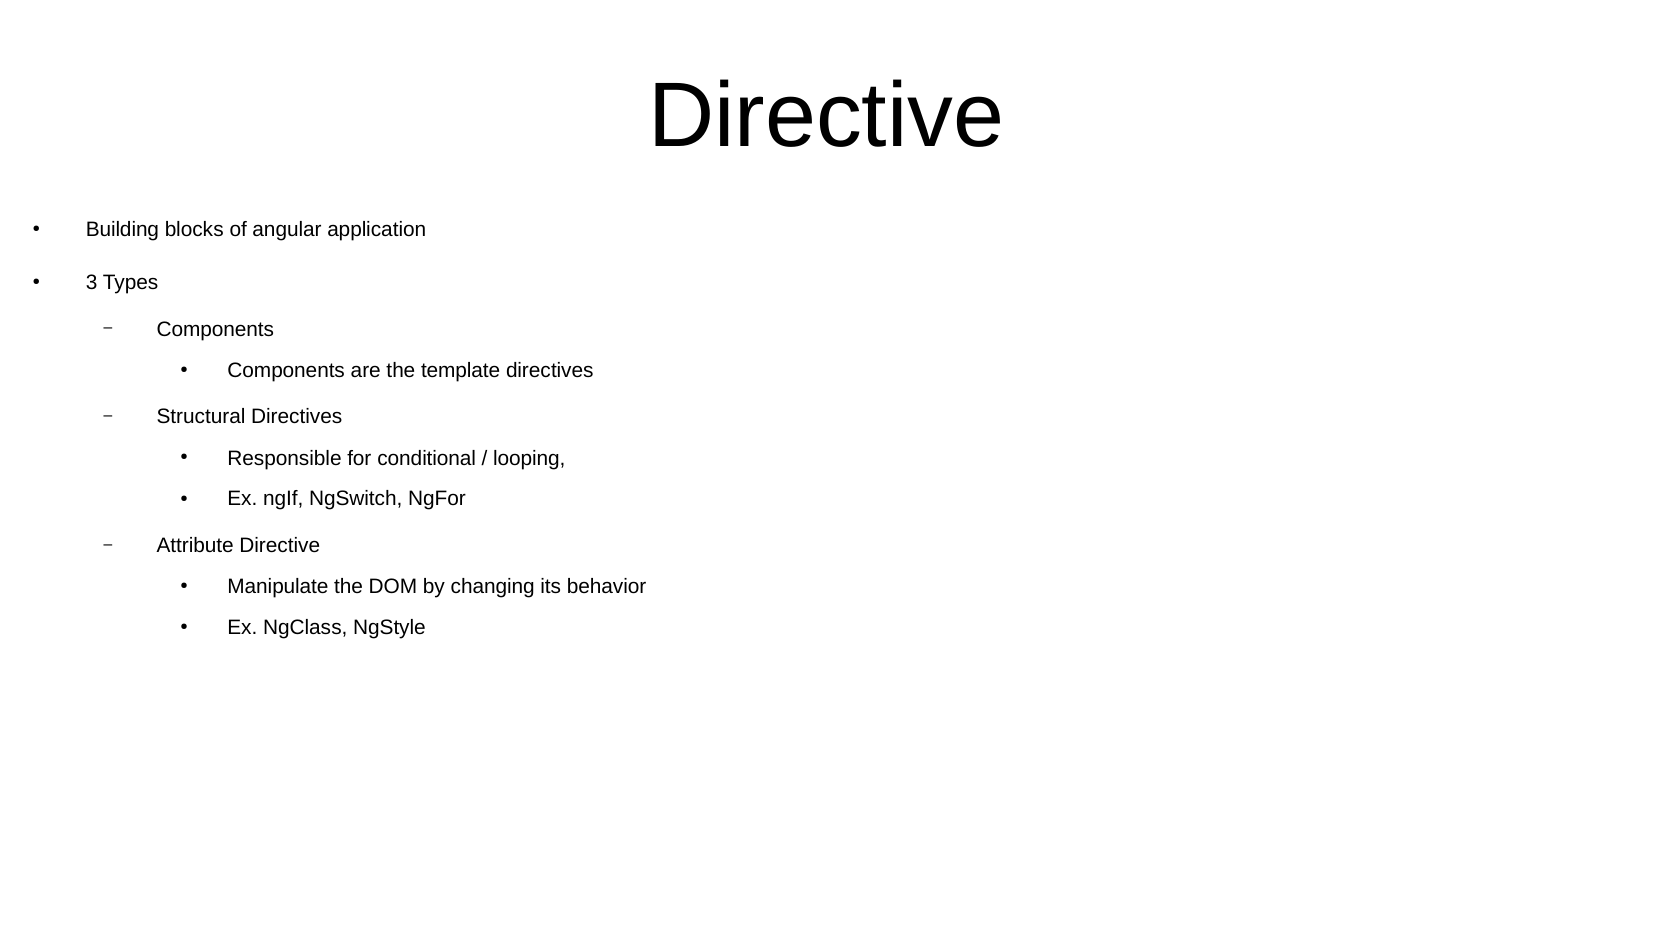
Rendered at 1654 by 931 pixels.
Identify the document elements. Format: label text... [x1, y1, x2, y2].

title Directive [82, 37, 1571, 193]
list Building blocks of angular application 3 Types Components Components are the template directives Structural Directives Responsible for conditional / looping, Ex. ngIf, NgSwitch, NgFor Attribute Directive Manipulate the DOM by changing its behavior Ex. NgClass, NgStyle [15, 217, 1571, 901]
